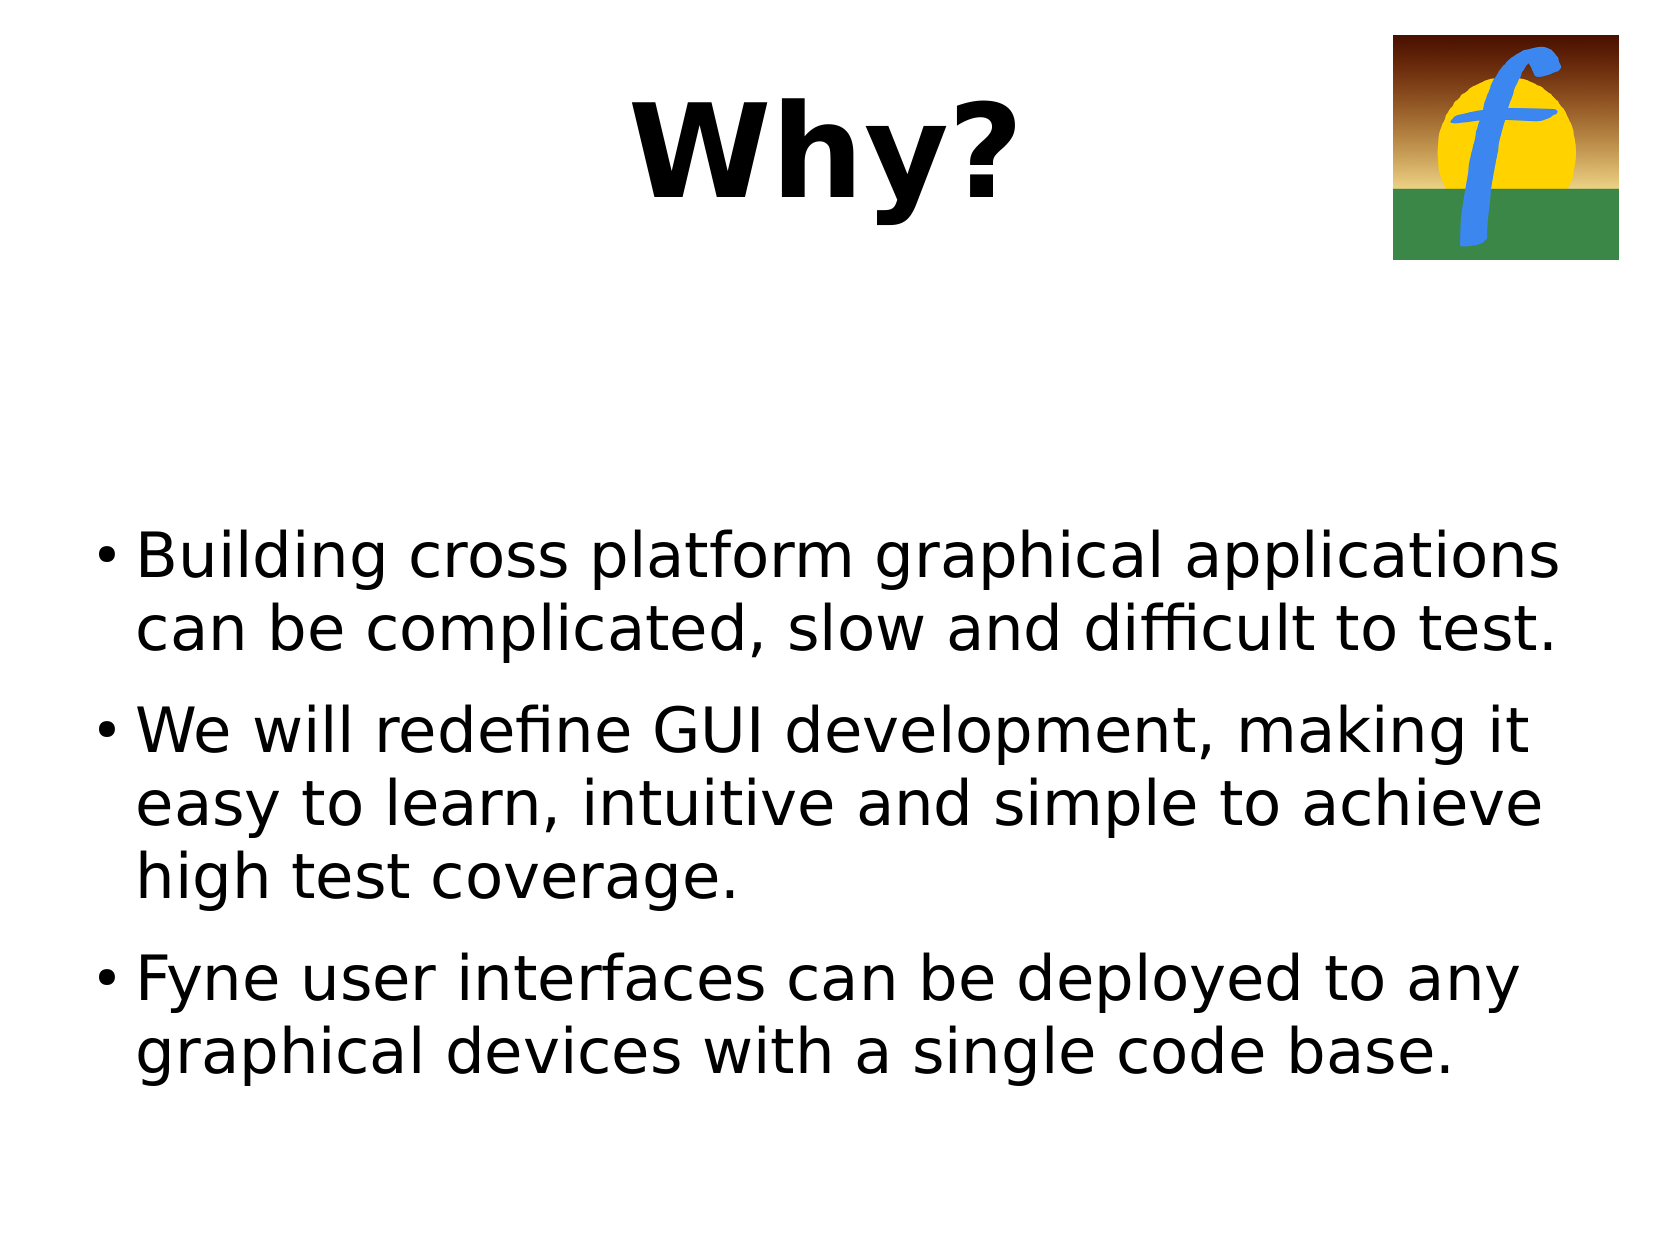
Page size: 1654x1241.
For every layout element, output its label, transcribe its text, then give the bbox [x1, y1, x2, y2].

title Why? [82, 49, 1393, 257]
list Building cross platform graphical applications can be complicated, slow and difficult to test. We will redefine GUI development, making it easy to learn, intuitive and simple to achieve high test coverage. Fyne user interfaces can be deployed to any graphical devices with a single code base. [82, 519, 1571, 1123]
picture [1393, 35, 1619, 260]
